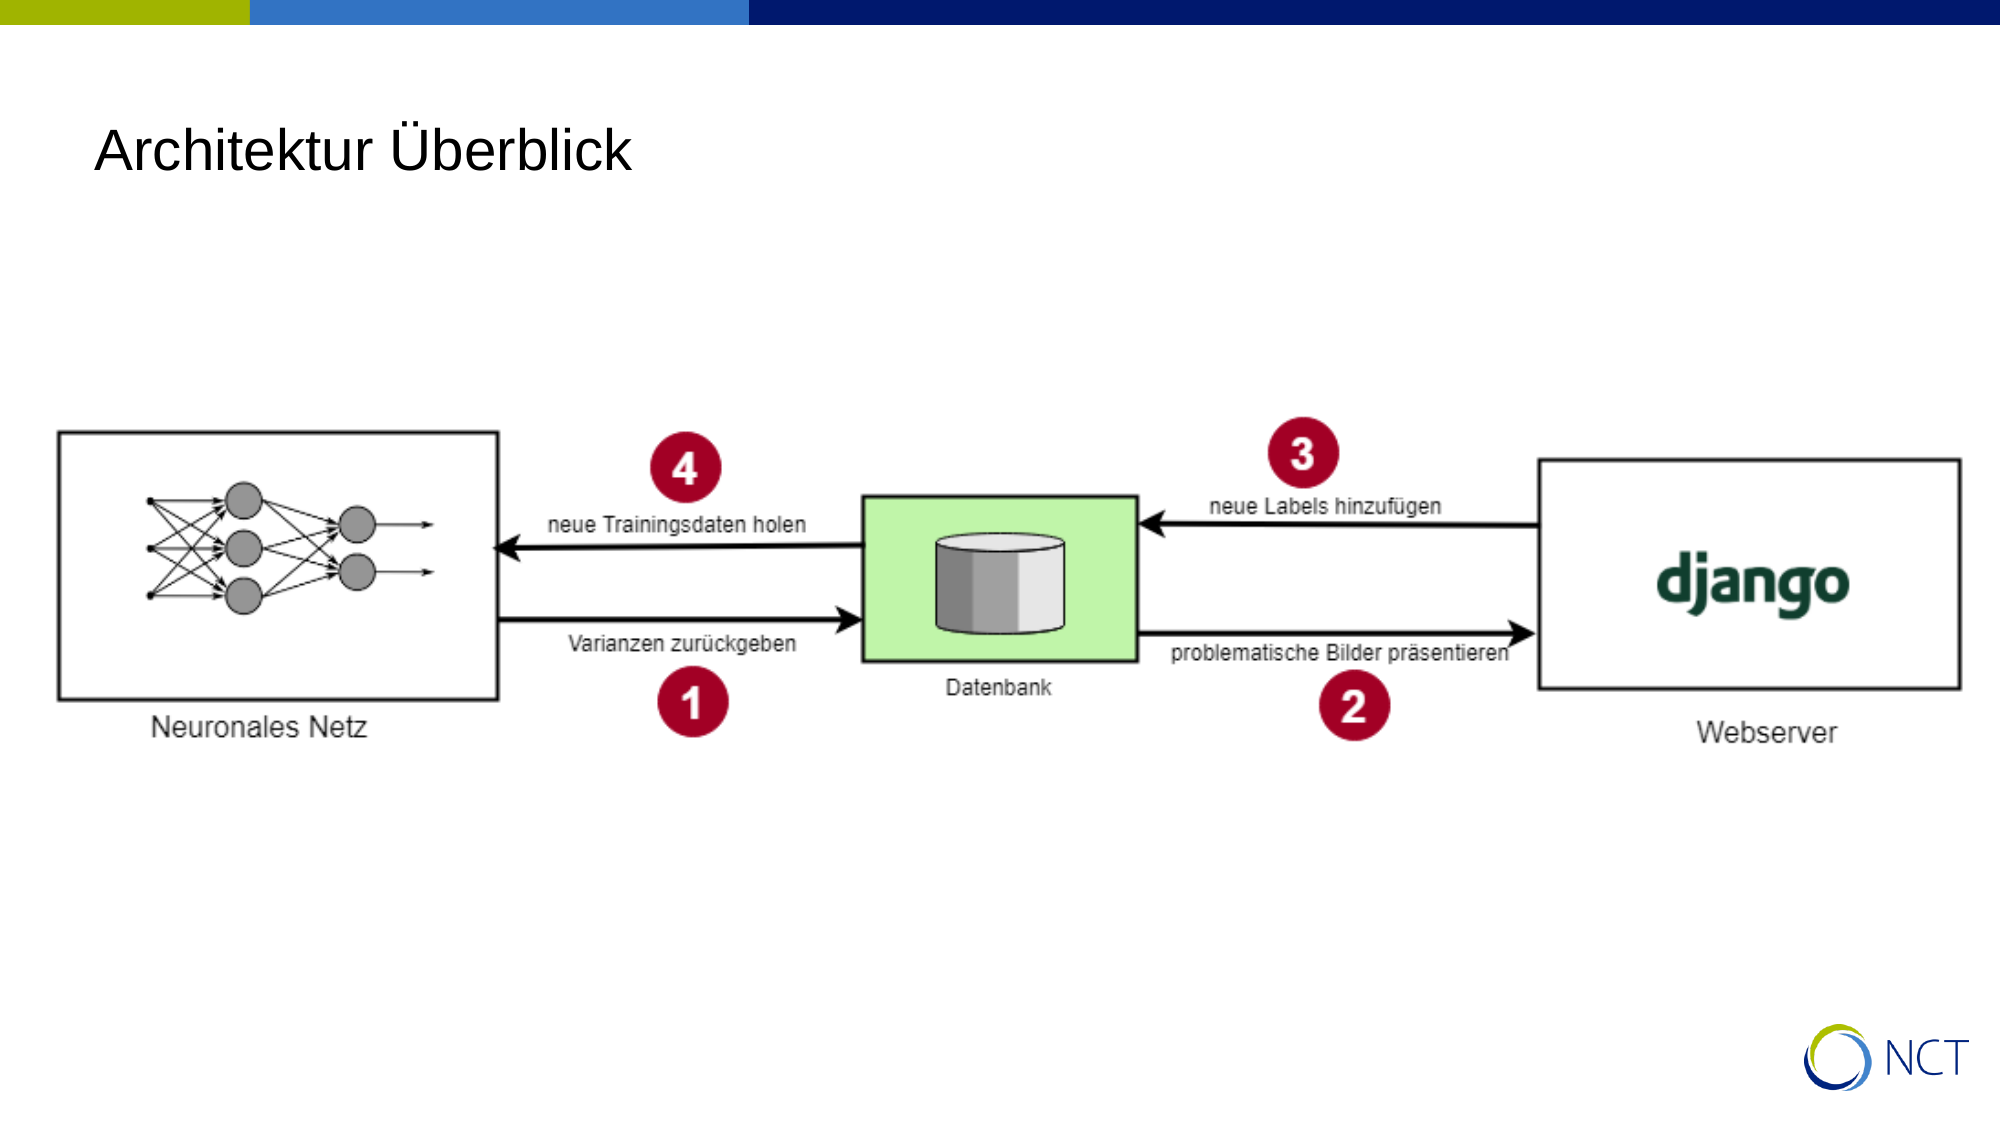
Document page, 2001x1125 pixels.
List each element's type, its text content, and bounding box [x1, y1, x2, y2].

title Architektur Überblick [94, 112, 1886, 300]
picture [1804, 1024, 1969, 1091]
picture [27, 400, 1979, 767]
